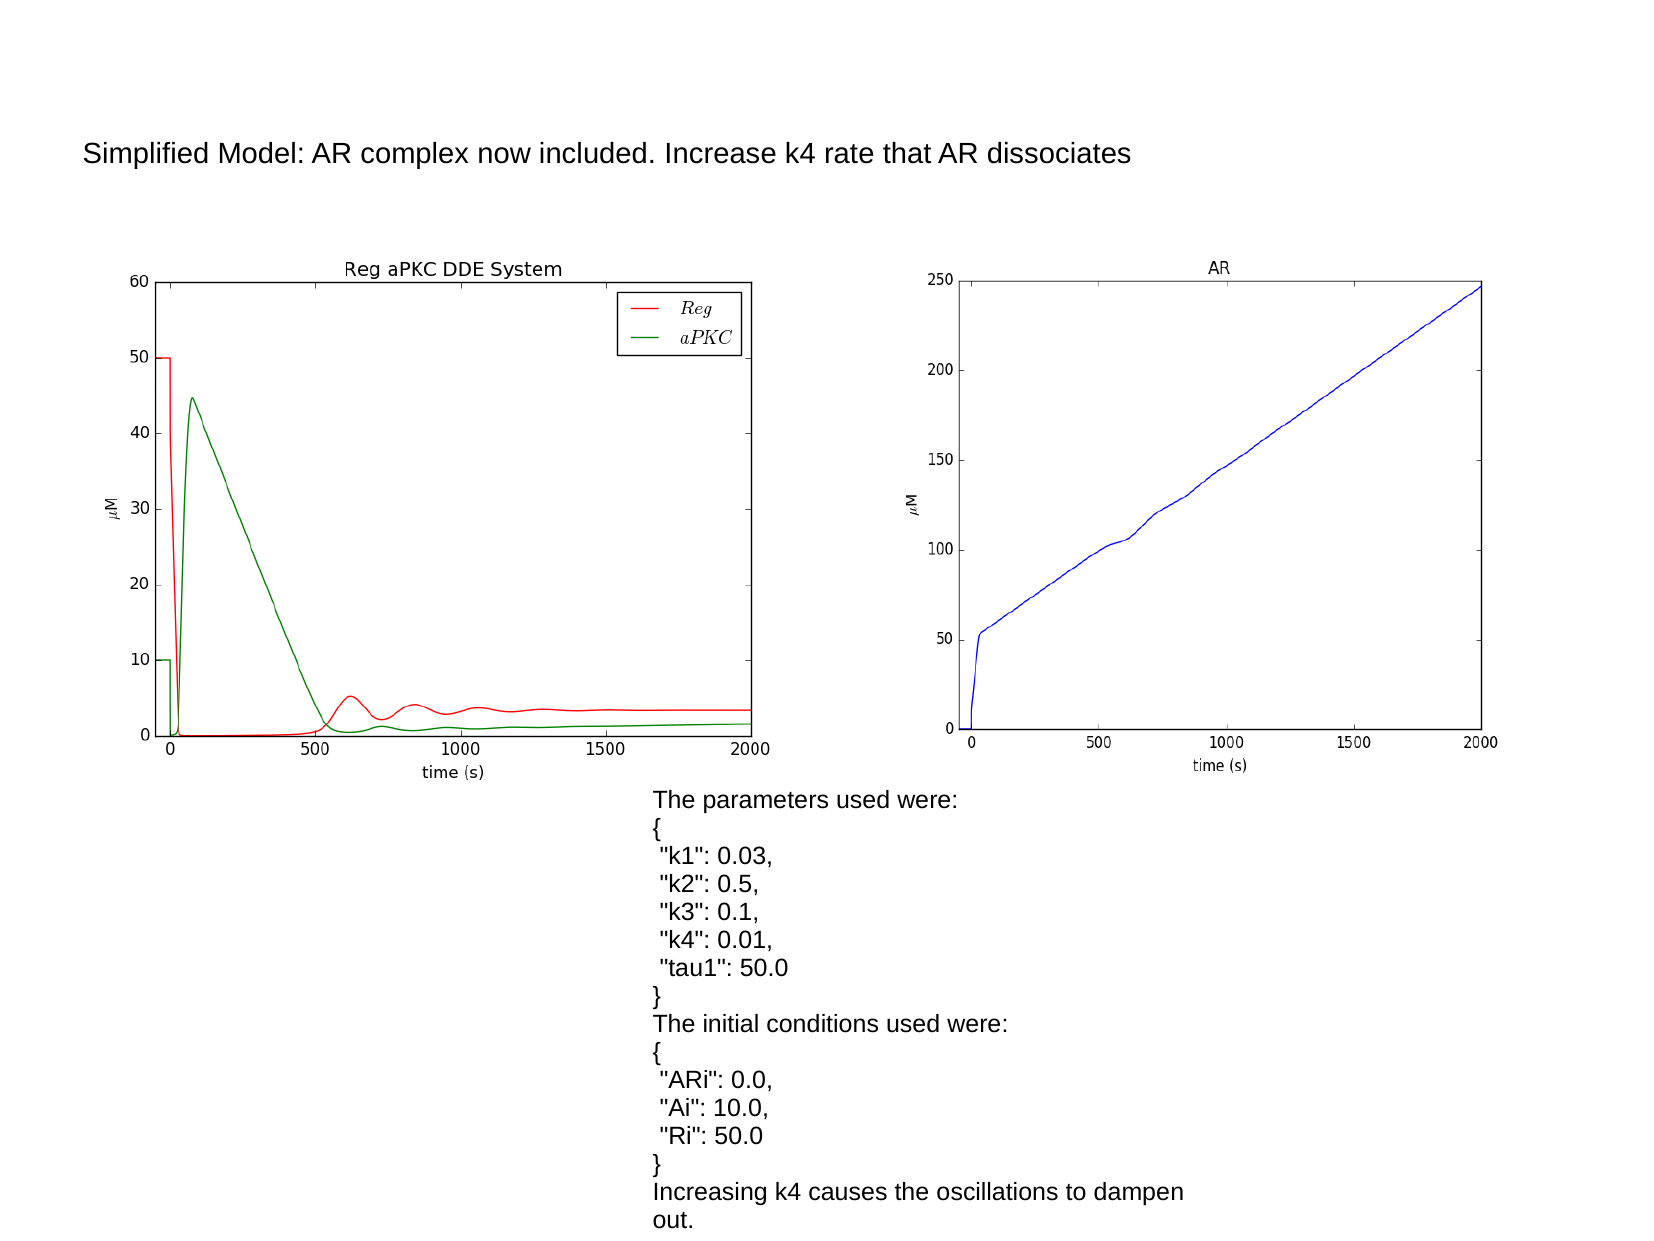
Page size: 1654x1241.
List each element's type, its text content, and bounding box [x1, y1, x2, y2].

title Simplified Model: AR complex now included. Increase k4 rate that AR dissociates [82, 49, 1571, 257]
picture [59, 225, 827, 792]
text_box The parameters used were: { "k1": 0.03, "k2": 0.5, "k3": 0.1, "k4": 0.01, "tau1": 50.0 } The initial conditions used were: { "ARi": 0.0, "Ai": 10.0, "Ri": 50.0 } Increasing k4 causes the oscillations to dampen out. [637, 778, 1211, 1241]
picture [874, 224, 1548, 785]
